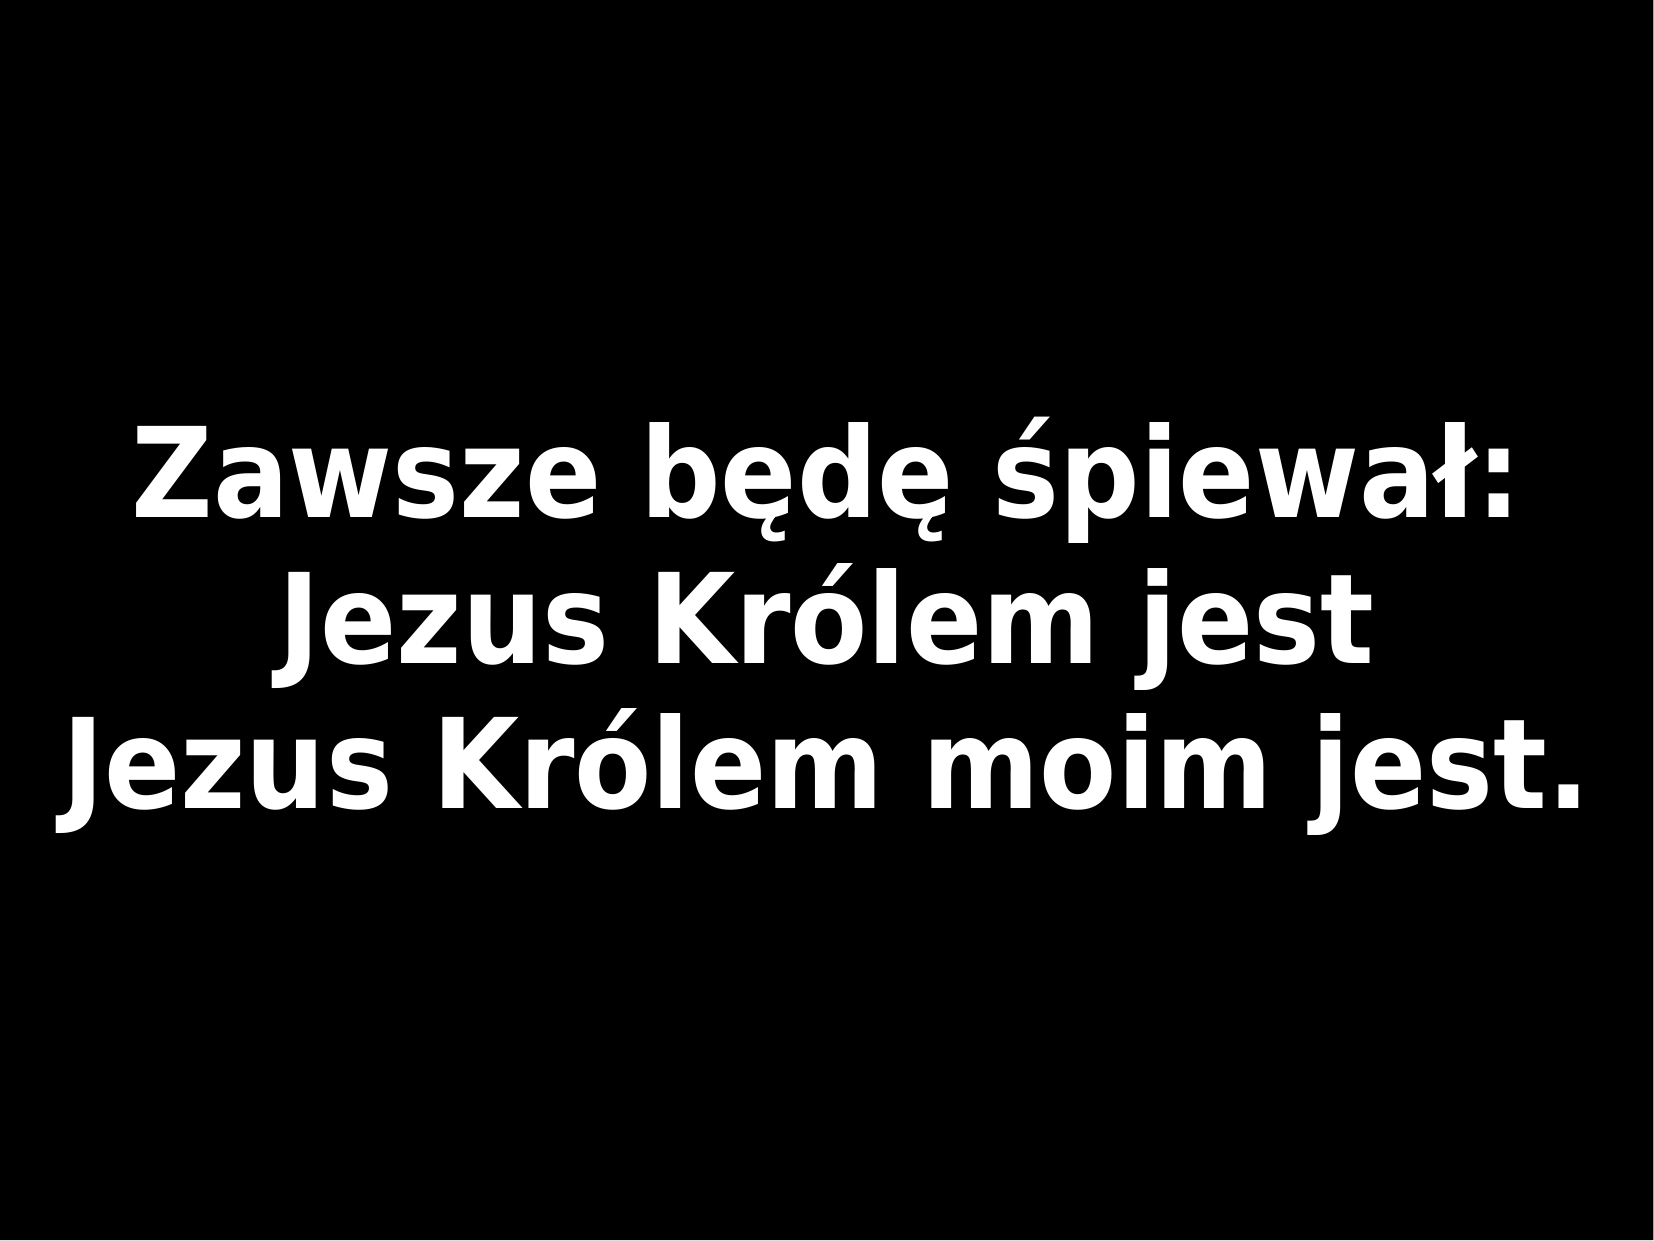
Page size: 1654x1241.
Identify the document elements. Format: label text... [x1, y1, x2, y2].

title Zawsze będę śpiewał: Jezus Królem jest Jezus Królem moim jest. [0, 0, 1654, 1241]
